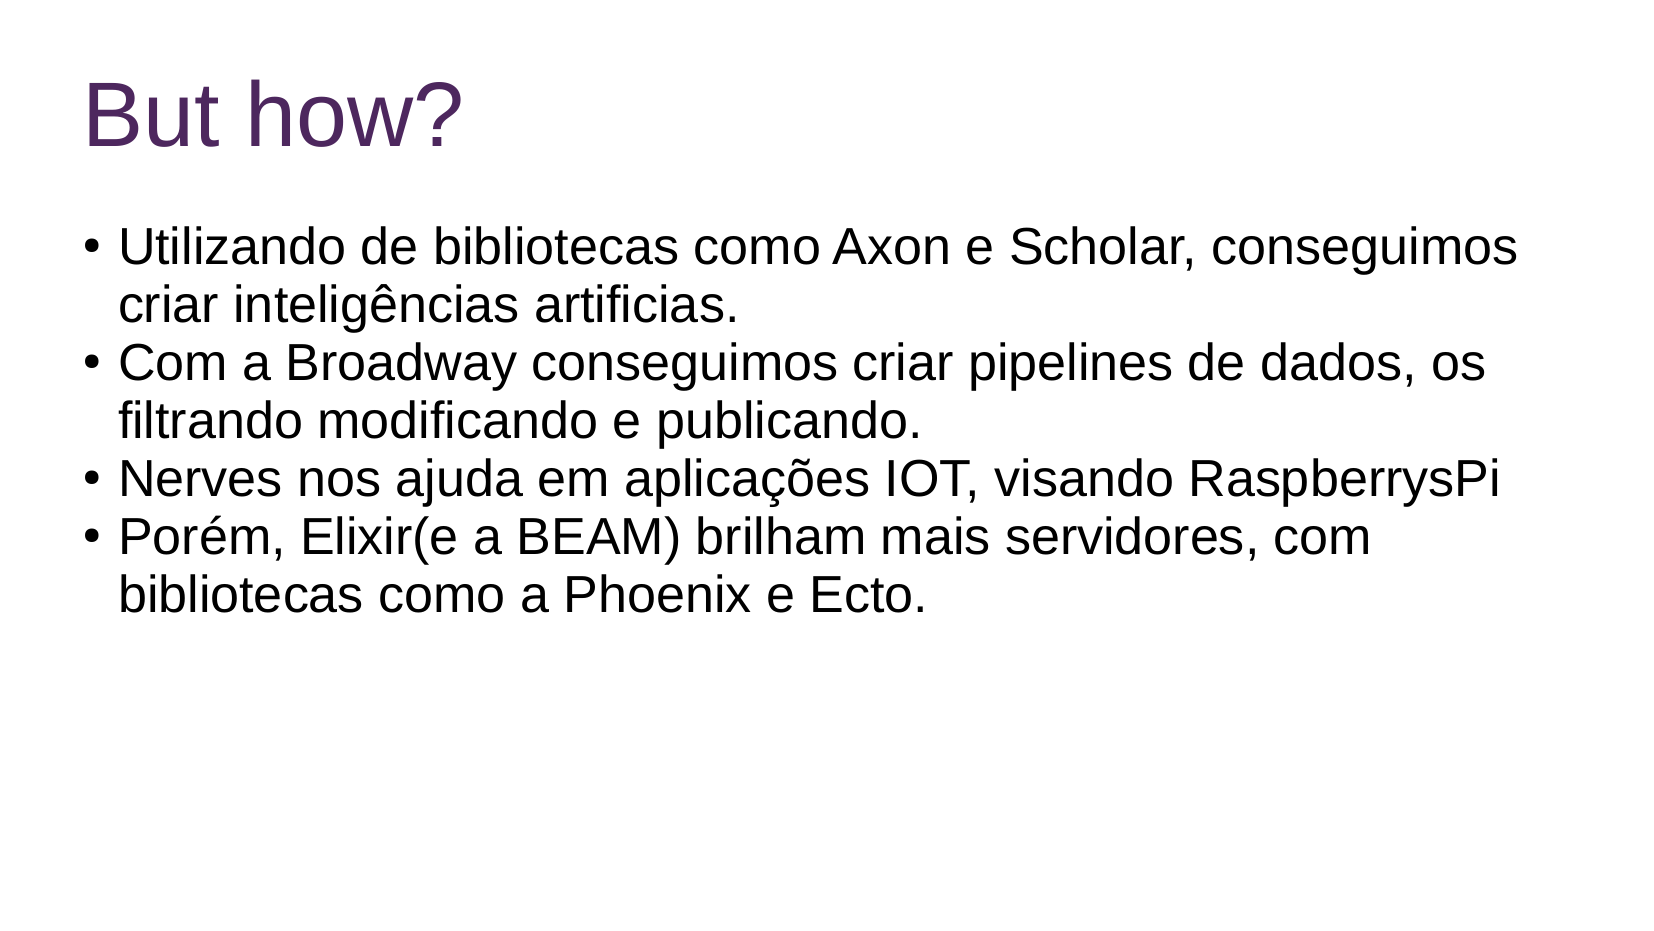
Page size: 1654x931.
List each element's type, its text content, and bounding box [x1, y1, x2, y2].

title But how? [82, 37, 1571, 193]
text_box Utilizando de bibliotecas como Axon e Scholar, conseguimos criar inteligências artificias. Com a Broadway conseguimos criar pipelines de dados, os filtrando modificando e publicando. Nerves nos ajuda em aplicações IOT, visando RaspberrysPi Porém, Elixir(e a BEAM) brilham mais servidores, com bibliotecas como a Phoenix e Ecto. [82, 217, 1571, 758]
